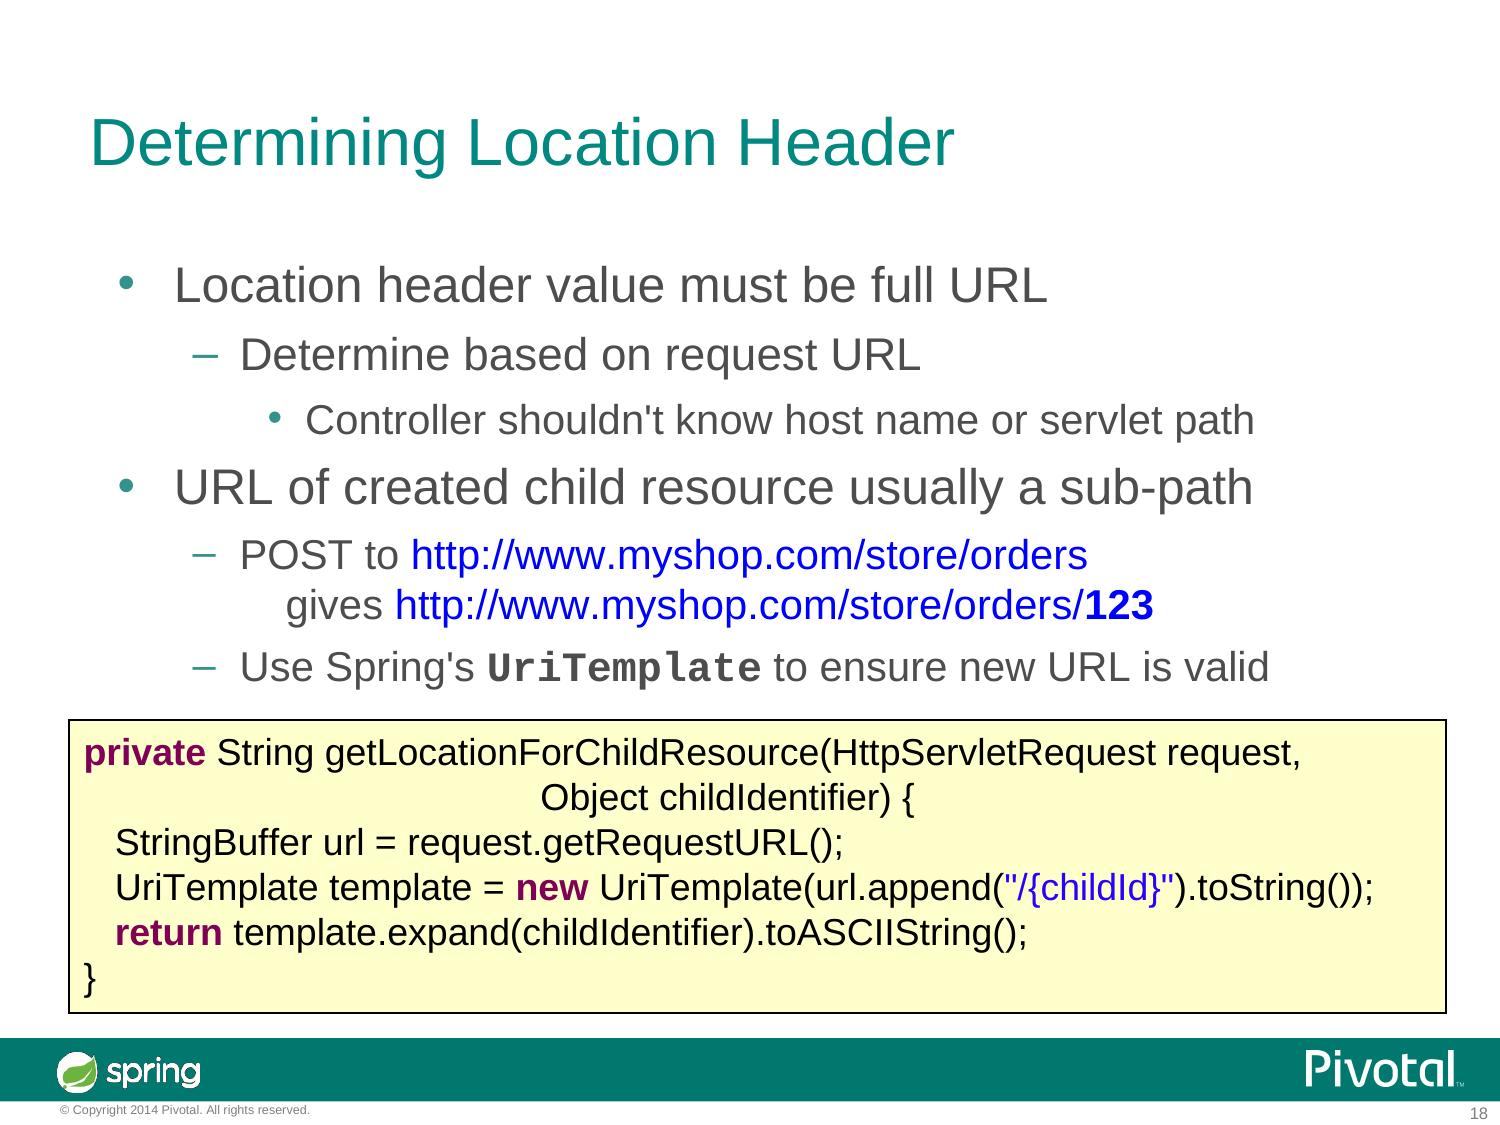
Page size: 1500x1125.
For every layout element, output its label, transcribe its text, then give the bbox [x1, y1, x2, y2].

picture [1306, 1050, 1464, 1087]
text_box private String getLocationForChildResource(HttpServletRequest request, Object childIdentifier) { StringBuffer url = request.getRequestURL(); UriTemplate template = new UriTemplate(url.append("/{childId}").toString()); return template.expand(childIdentifier).toASCIIString(); } [68, 720, 1446, 1013]
list Location header value must be full URL Determine based on request URL Controller shouldn't know host name or servlet path URL of created child resource usually a sub-path POST to http://www.myshop.com/store/orders gives http://www.myshop.com/store/orders/123 Use Spring's UriTemplate to ensure new URL is valid [102, 244, 1429, 720]
title Determining Location Header [75, 45, 1426, 233]
picture [32, 1041, 210, 1103]
